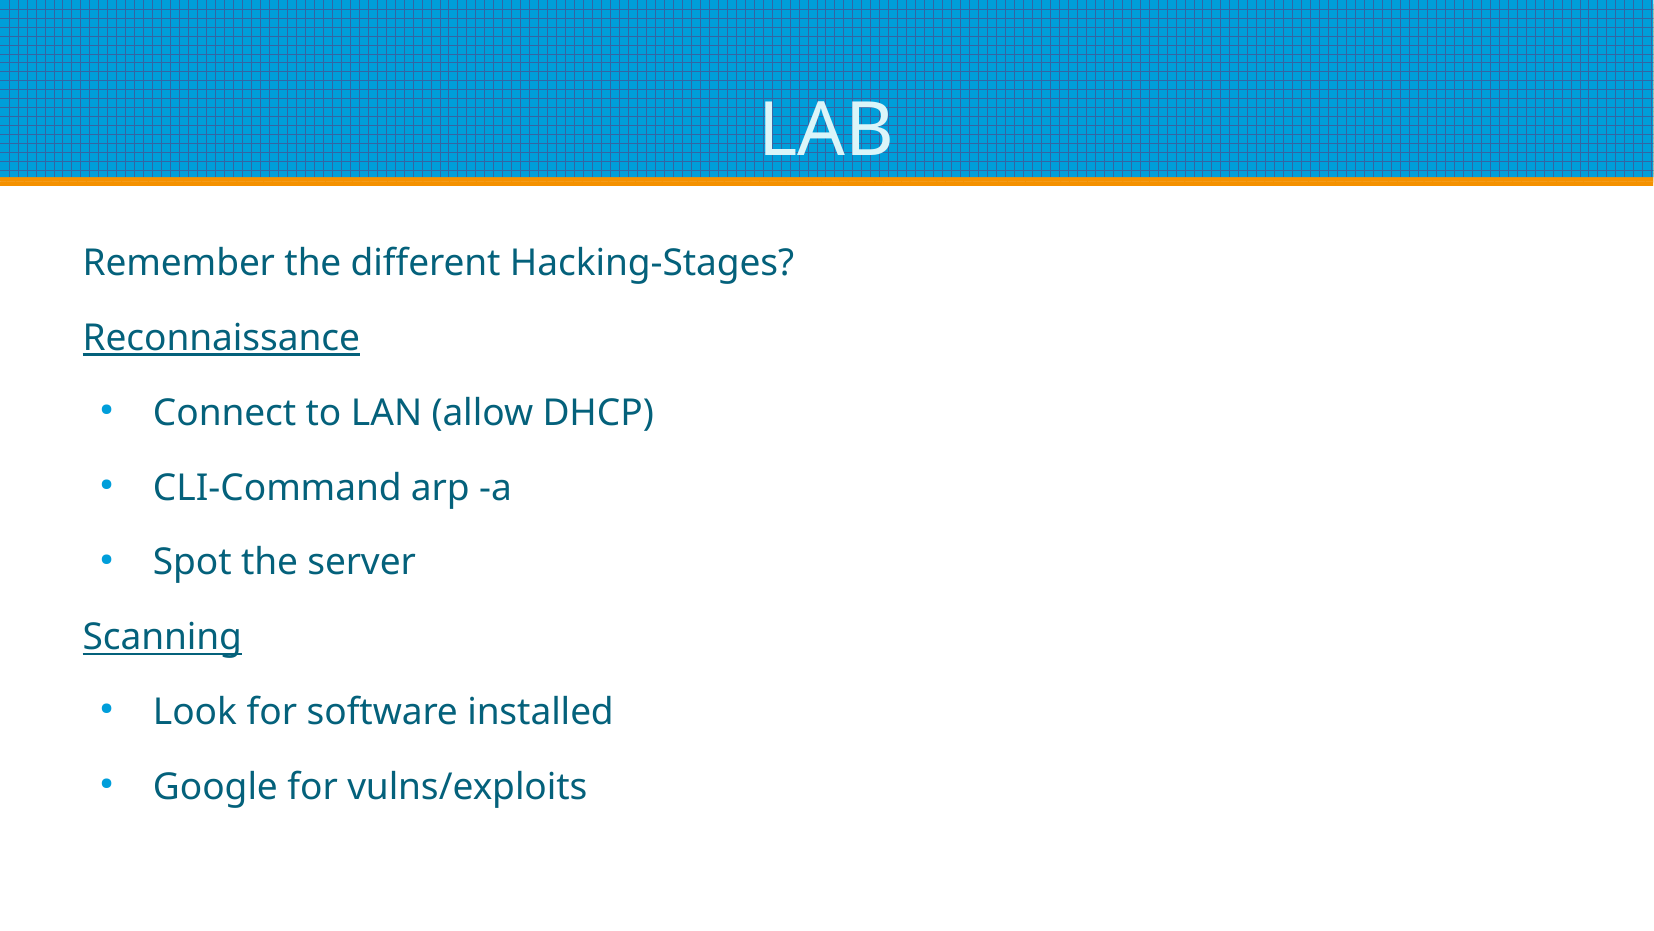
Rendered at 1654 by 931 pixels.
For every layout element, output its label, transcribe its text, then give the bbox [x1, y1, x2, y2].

list Remember the different Hacking-Stages? Reconnaissance Connect to LAN (allow DHCP) CLI-Command arp -a Spot the server Scanning Look for software installed Google for vulns/exploits [82, 236, 1571, 813]
title LAB [82, 14, 1571, 178]
